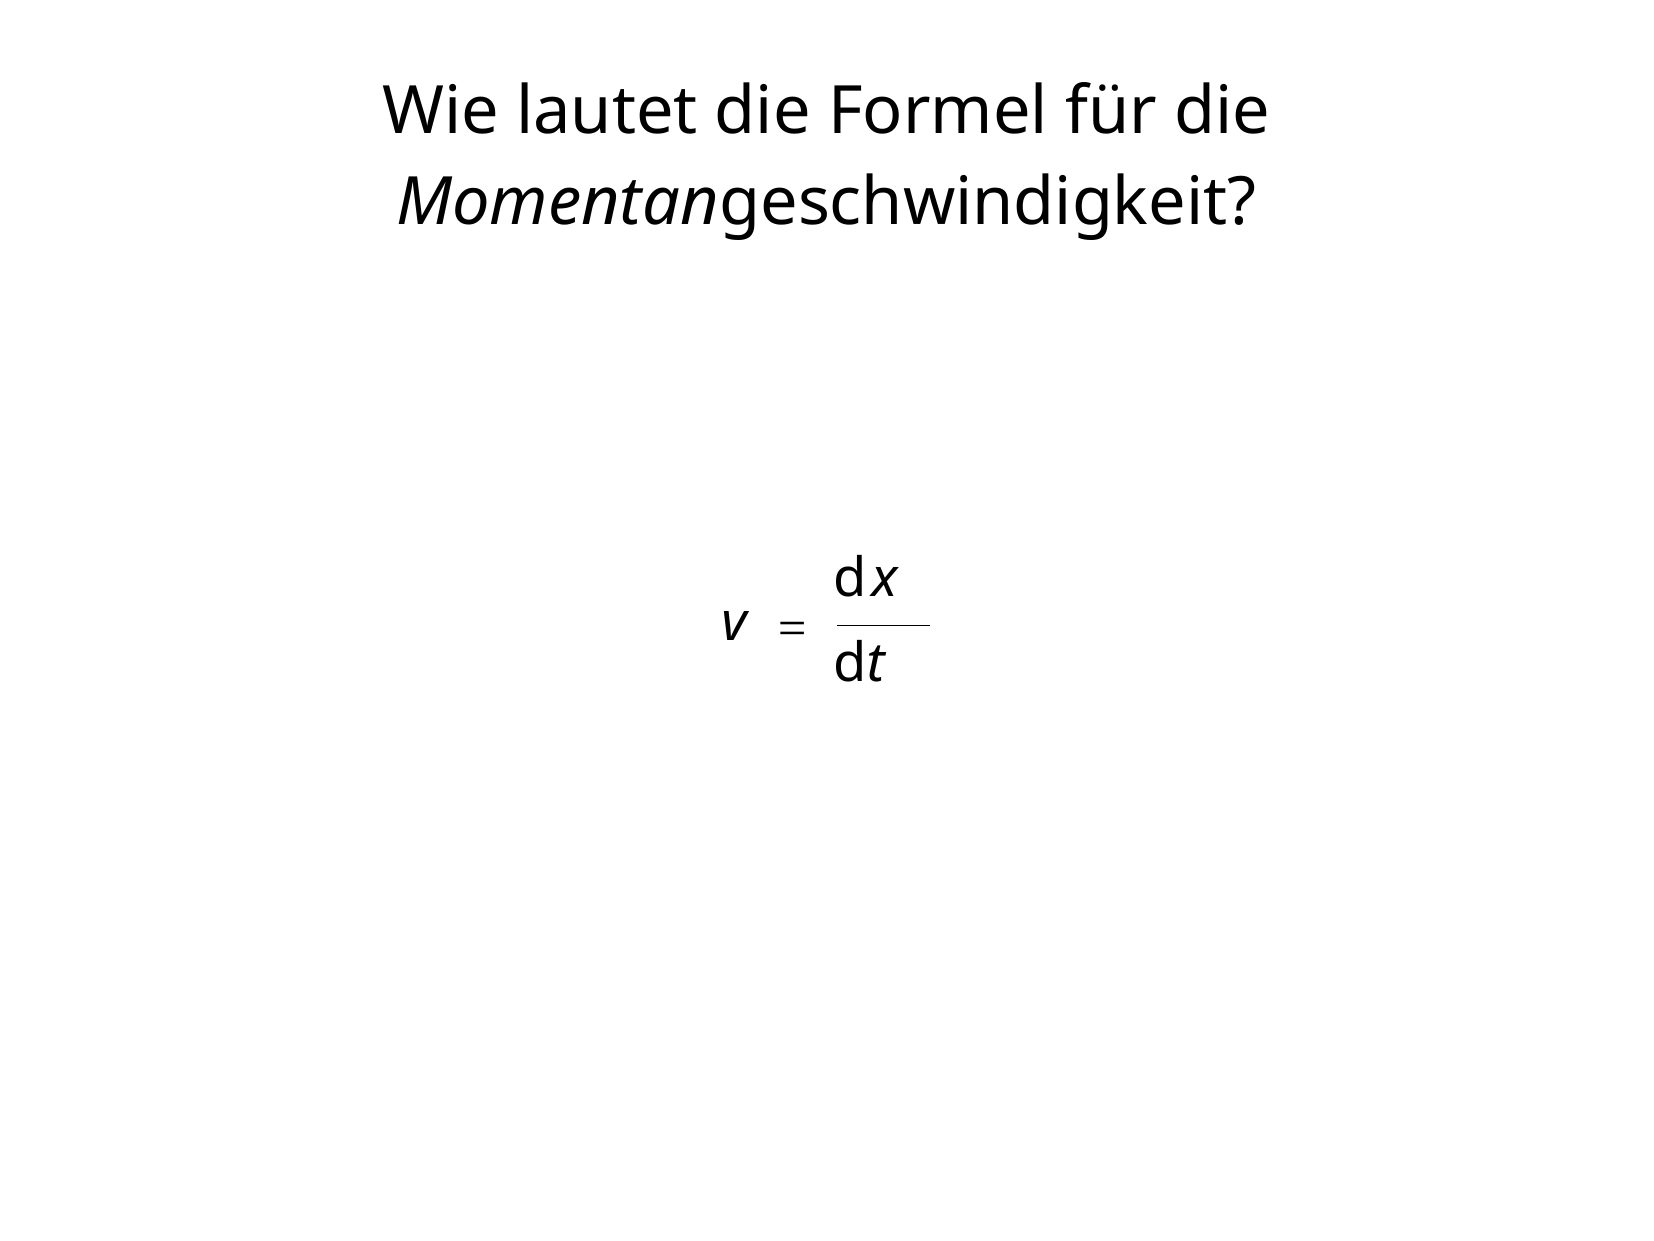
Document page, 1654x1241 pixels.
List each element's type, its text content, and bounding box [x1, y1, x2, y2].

title Wie lautet die Formel für die Momentangeschwindigkeit? [82, 49, 1571, 257]
chart [715, 545, 939, 695]
